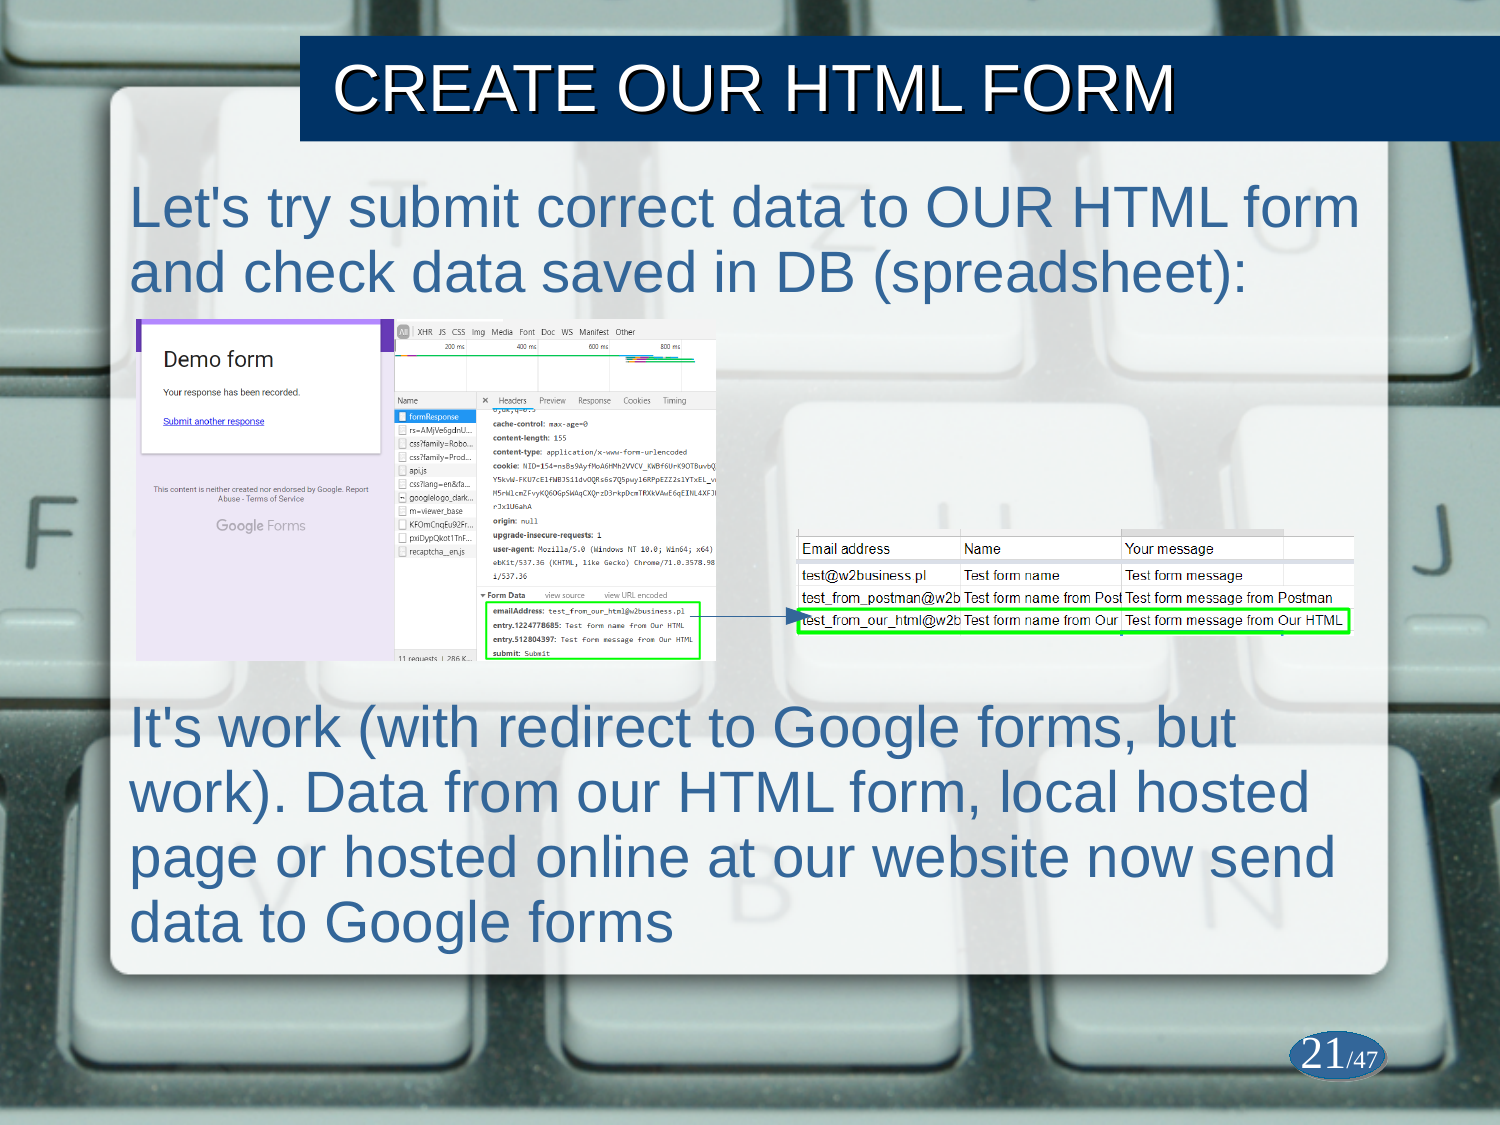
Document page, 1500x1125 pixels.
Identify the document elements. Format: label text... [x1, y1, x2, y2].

title Let's try submit correct data to OUR HTML form and check data saved in DB (spreadsheet): It's work (with redirect to Google forms, but work). Data from our HTML form, local hosted page or hosted online at our website now send data to Google forms [114, 167, 1398, 1025]
title CREATE OUR HTML FORM [300, 35, 1500, 142]
picture [0, 0, 1500, 1125]
